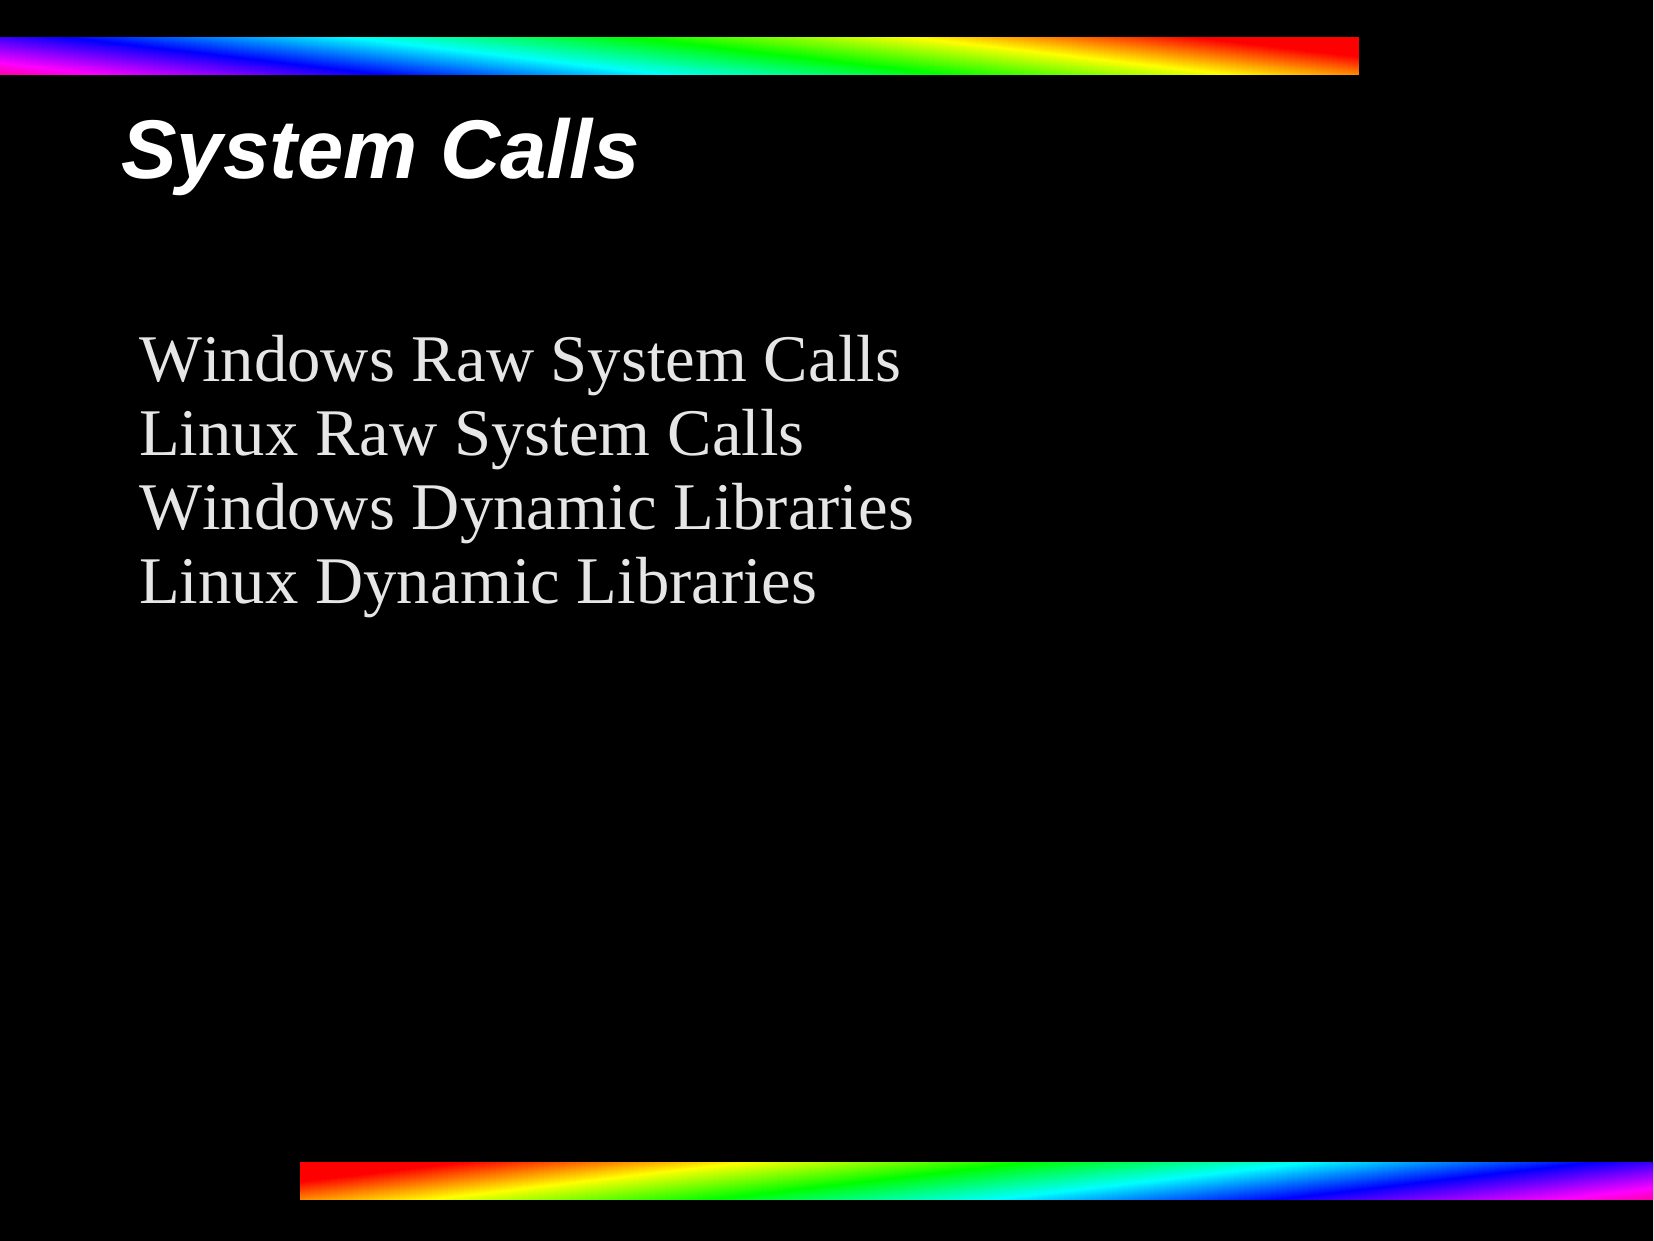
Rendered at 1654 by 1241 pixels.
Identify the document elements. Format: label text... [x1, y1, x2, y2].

picture [0, 0, 1654, 1241]
list Windows Raw System Calls Linux Raw System Calls Windows Dynamic Libraries Linux Dynamic Libraries [121, 322, 1561, 1118]
title System Calls [121, 53, 1534, 247]
